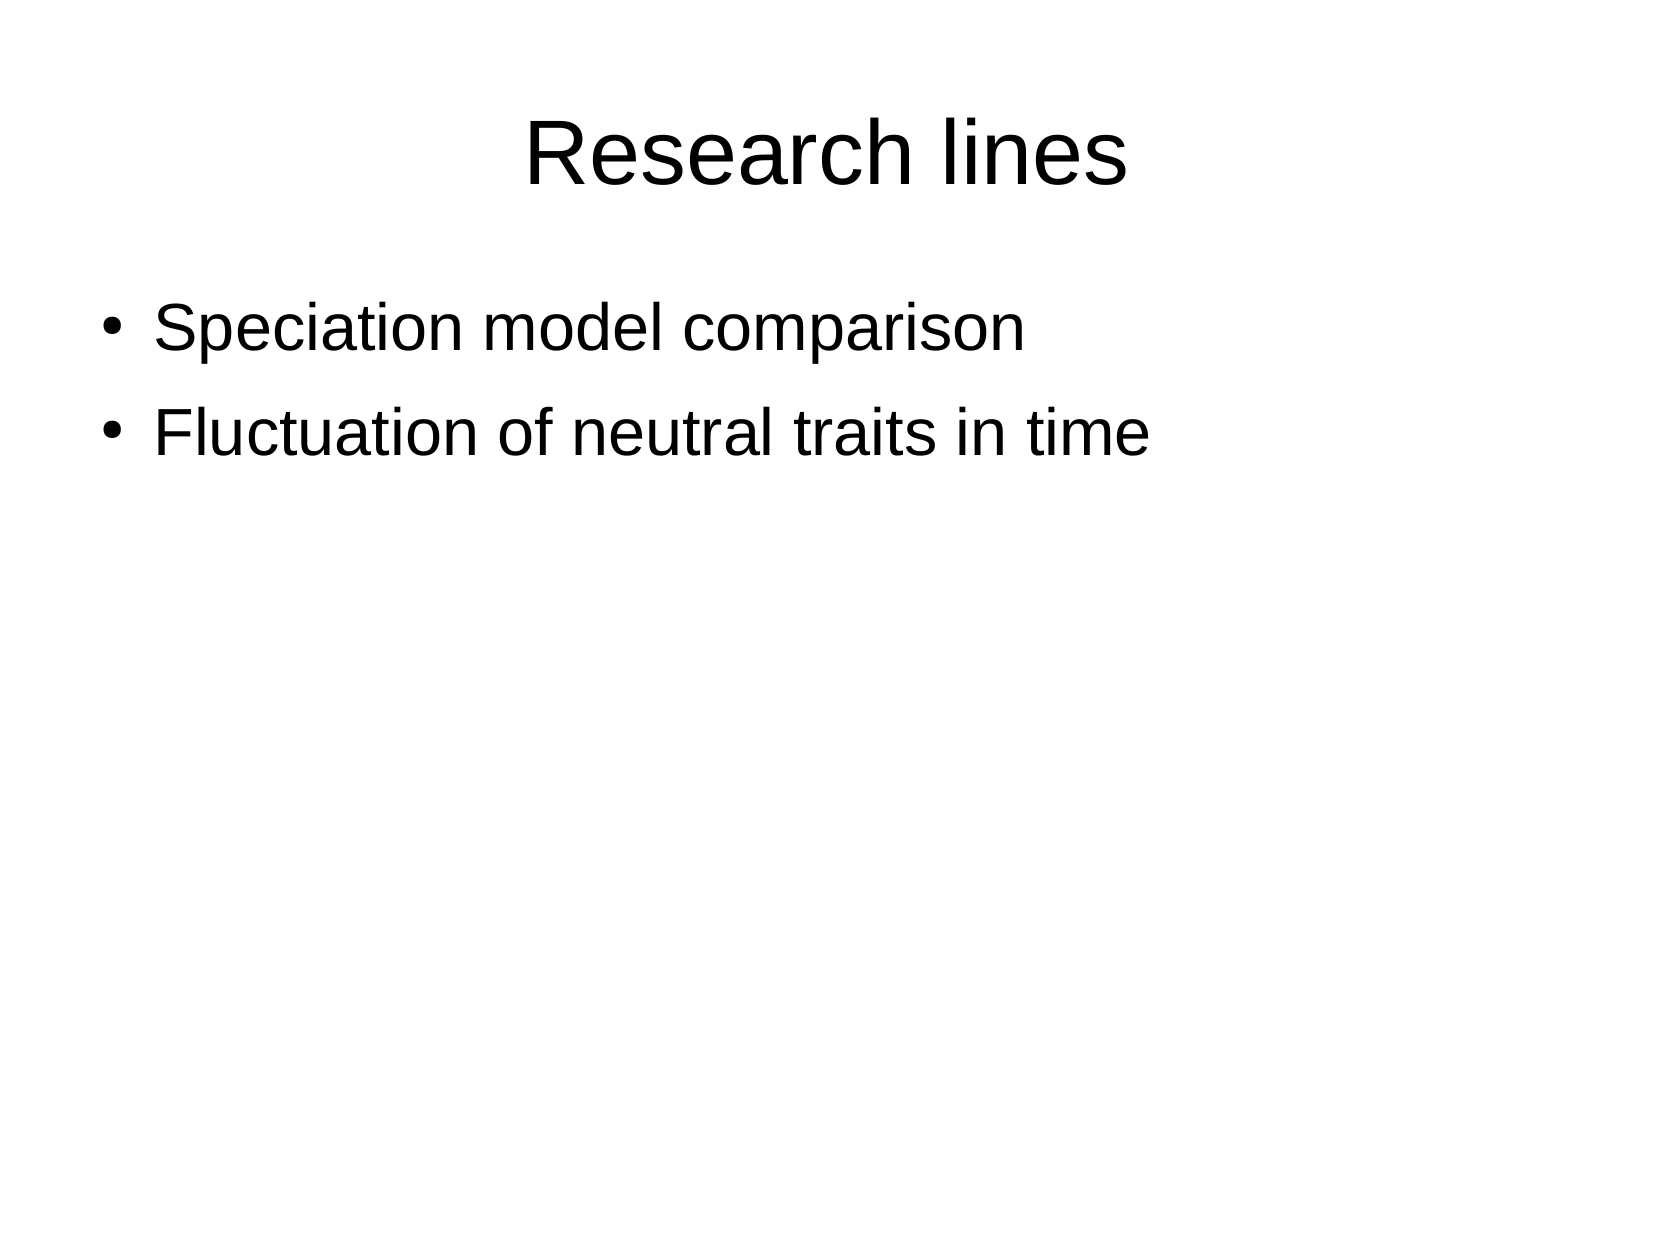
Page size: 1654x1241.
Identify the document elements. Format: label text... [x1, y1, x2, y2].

title Research lines [82, 49, 1571, 257]
list Speciation model comparison Fluctuation of neutral traits in time [82, 290, 1571, 1010]
